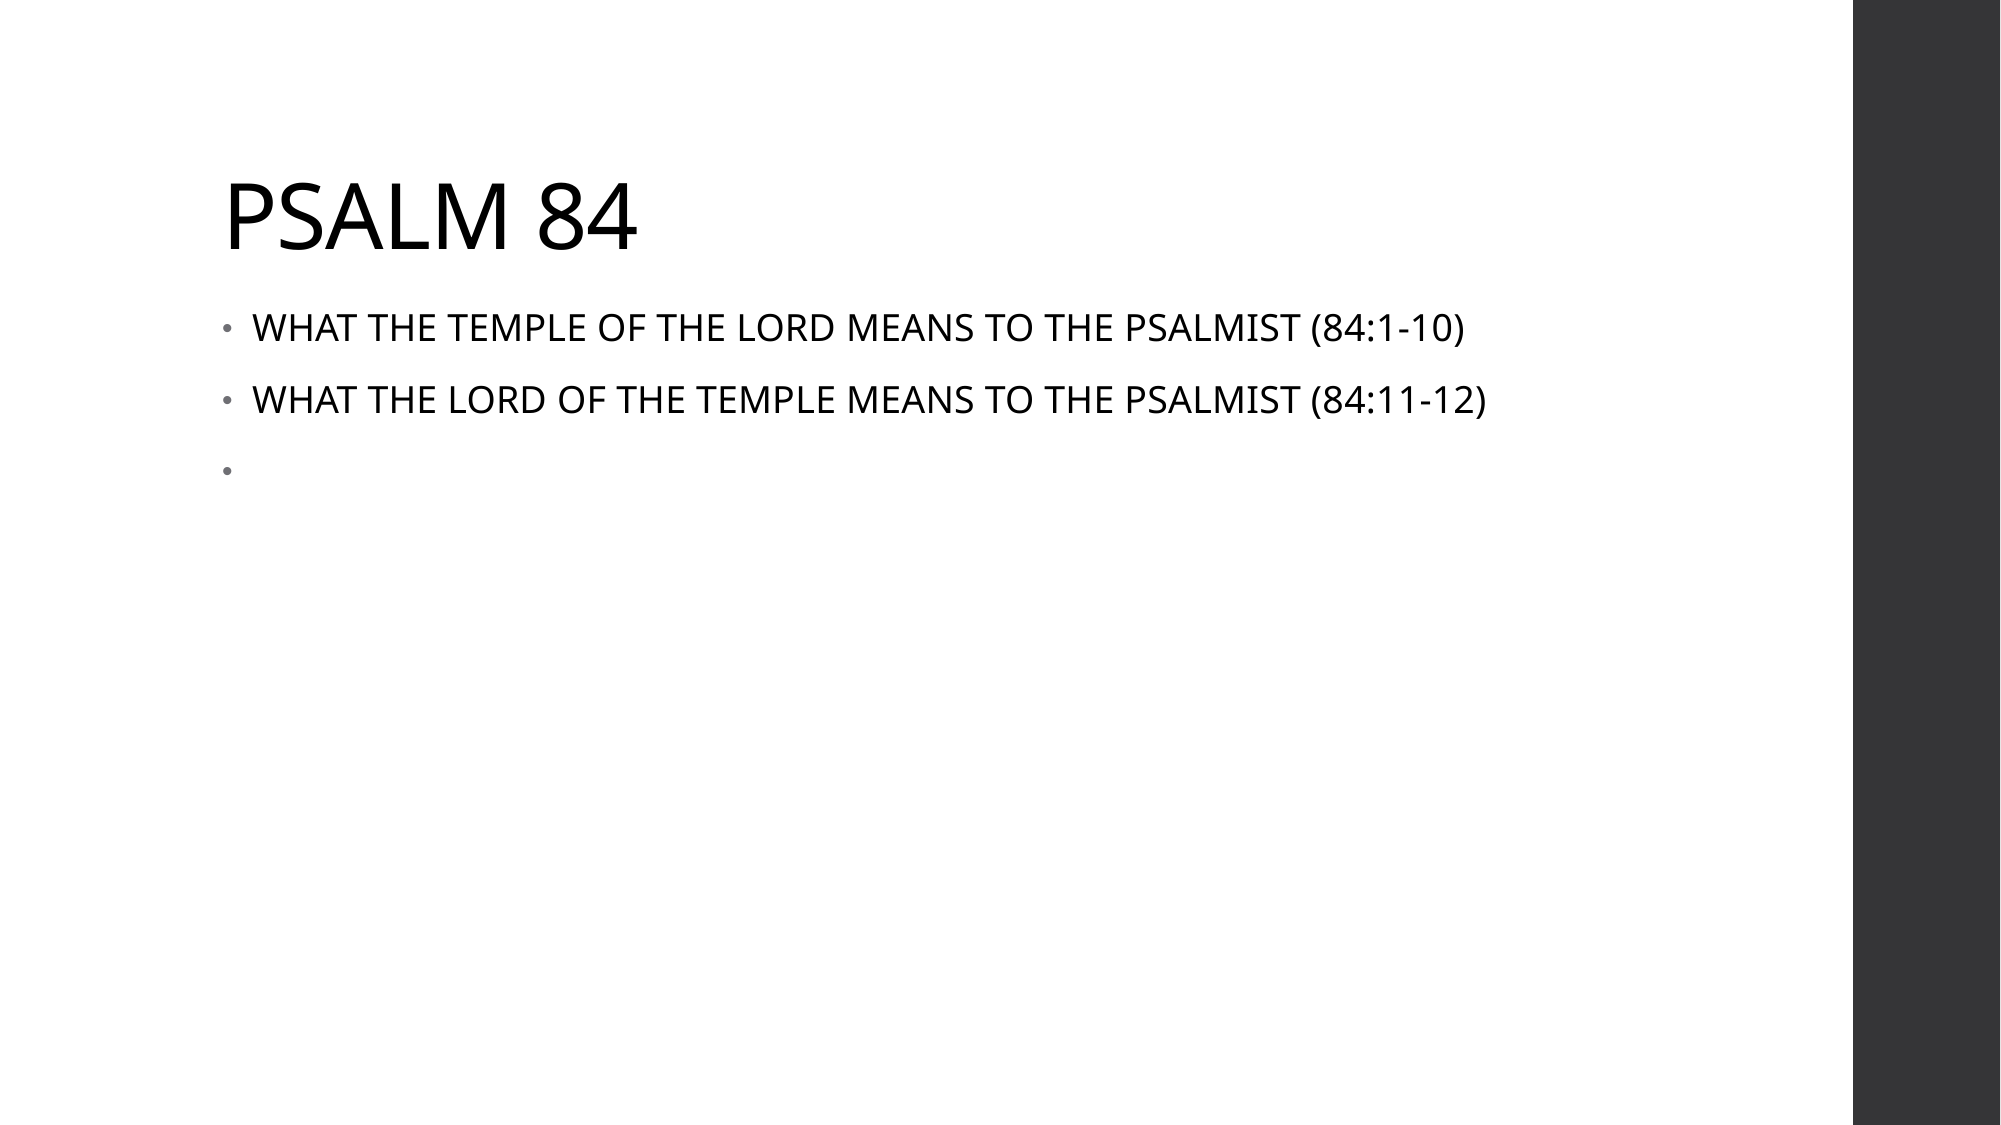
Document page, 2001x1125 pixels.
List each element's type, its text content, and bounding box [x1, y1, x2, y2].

title PSALM 84 [206, 60, 1797, 278]
list WHAT THE TEMPLE OF THE LORD MEANS TO THE PSALMIST (84:1-10) WHAT THE LORD OF THE TEMPLE MEANS TO THE PSALMIST (84:11-12) [206, 299, 1617, 1014]
